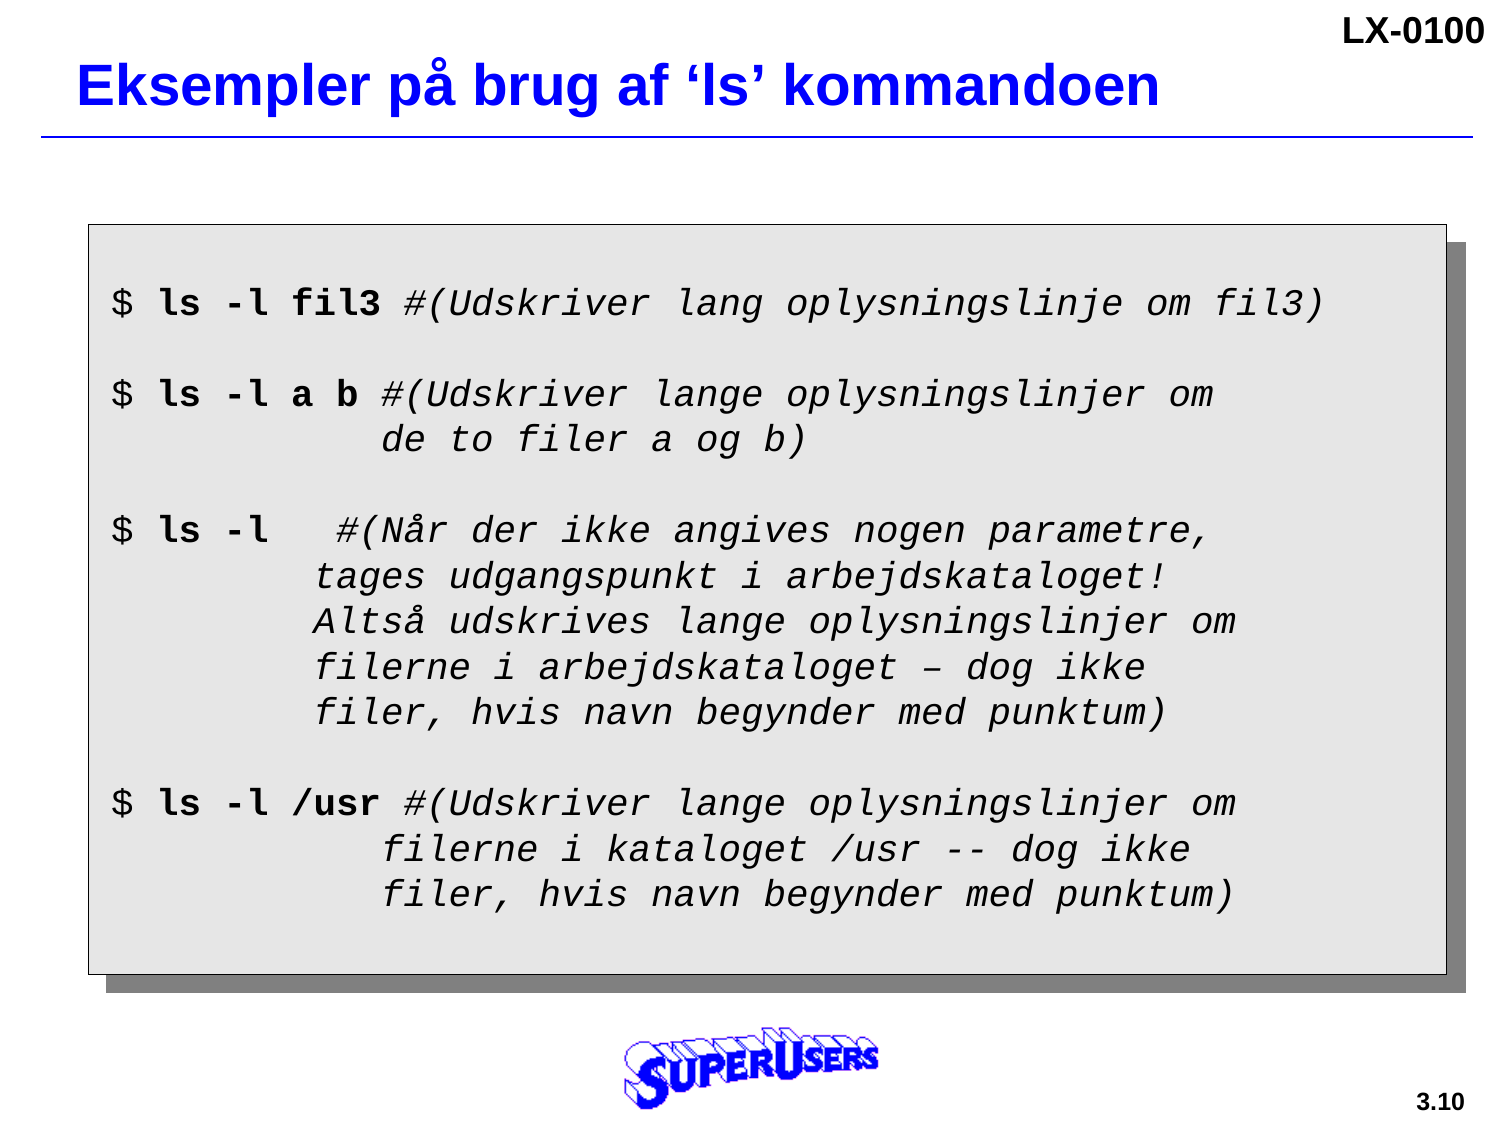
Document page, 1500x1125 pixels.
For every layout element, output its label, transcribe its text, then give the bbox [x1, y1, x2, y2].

picture [620, 1023, 880, 1111]
title Eksempler på brug af ‘ls’ kommandoen [76, 39, 1424, 126]
text_box $ ls -l fil3 #(Udskriver lang oplysningslinje om fil3) $ ls -l a b #(Udskriver lange oplysningslinjer om de to filer a og b) $ ls -l #(Når der ikke angives nogen parametre, tages udgangspunkt i arbejdskataloget! Altså udskrives lange oplysningslinjer om filerne i arbejdskataloget – dog ikke filer, hvis navn begynder med punktum) $ ls -l /usr #(Udskriver lange oplysningslinjer om filerne i kataloget /usr -- dog ikke filer, hvis navn begynder med punktum) [88, 224, 1447, 975]
